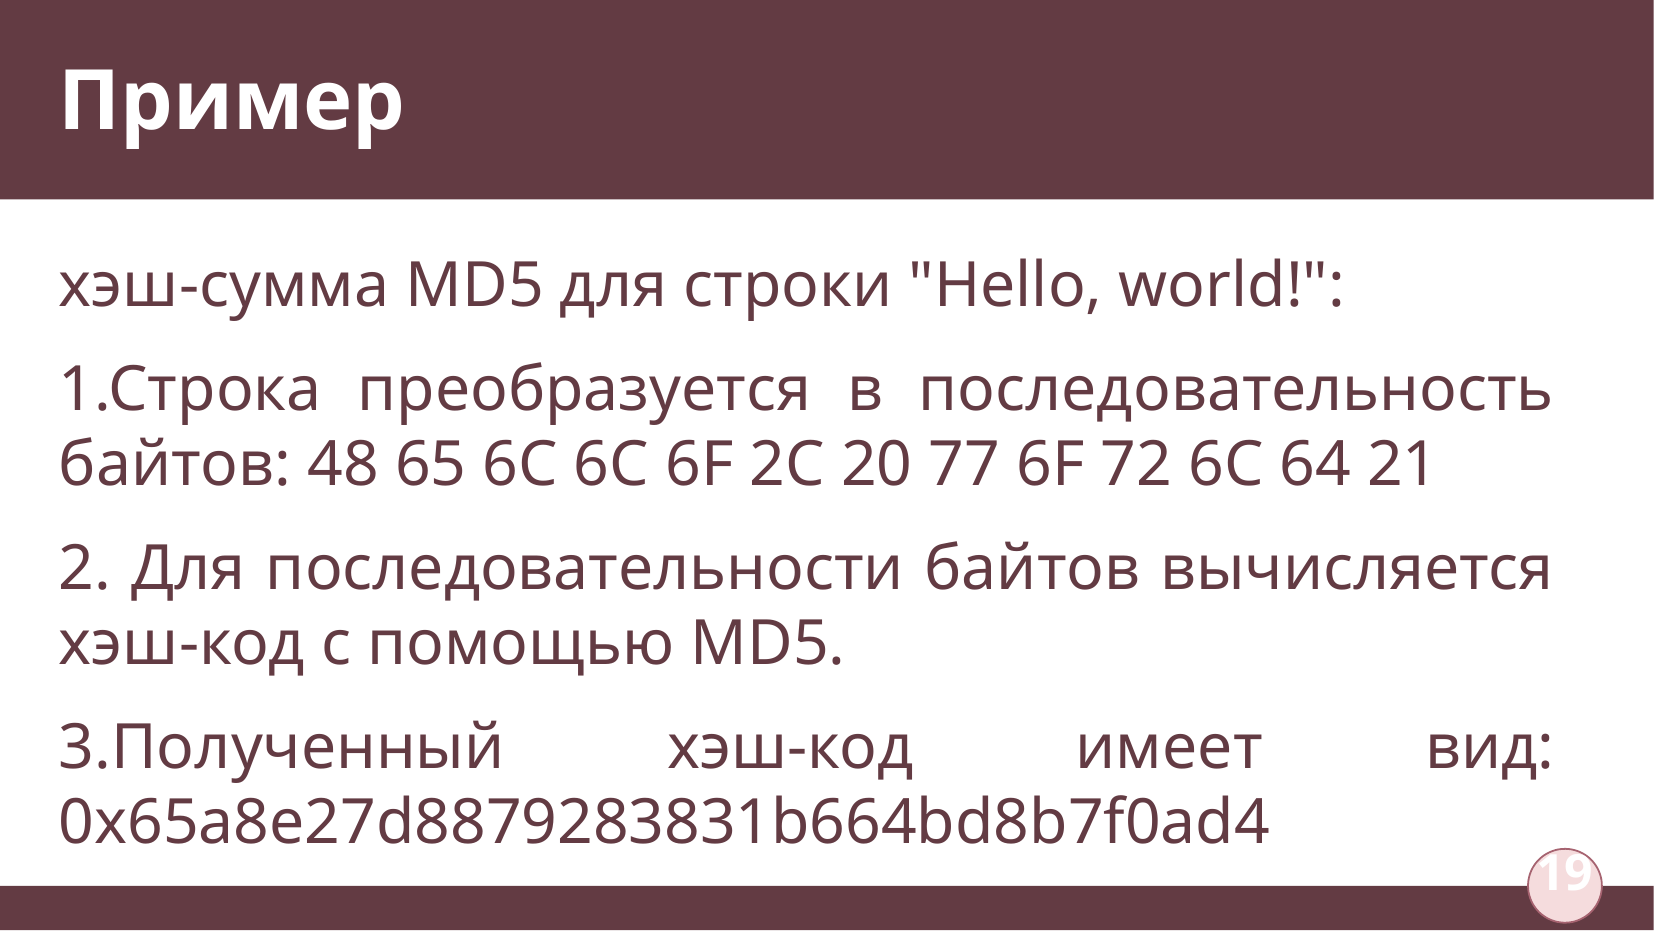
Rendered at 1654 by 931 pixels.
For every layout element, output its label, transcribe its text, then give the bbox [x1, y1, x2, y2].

title Пример [59, 37, 1595, 155]
list хэш-сумма MD5 для строки "Hello, world!": 1.Строка преобразуется в последовательность байтов: 48 65 6C 6C 6F 2C 20 77 6F 72 6C 64 21 2. Для последовательности байтов вычисляется хэш-код с помощью MD5. 3.Полученный хэш-код имеет вид: 0x65a8e27d8879283831b664bd8b7f0ad4 [59, 243, 1595, 857]
